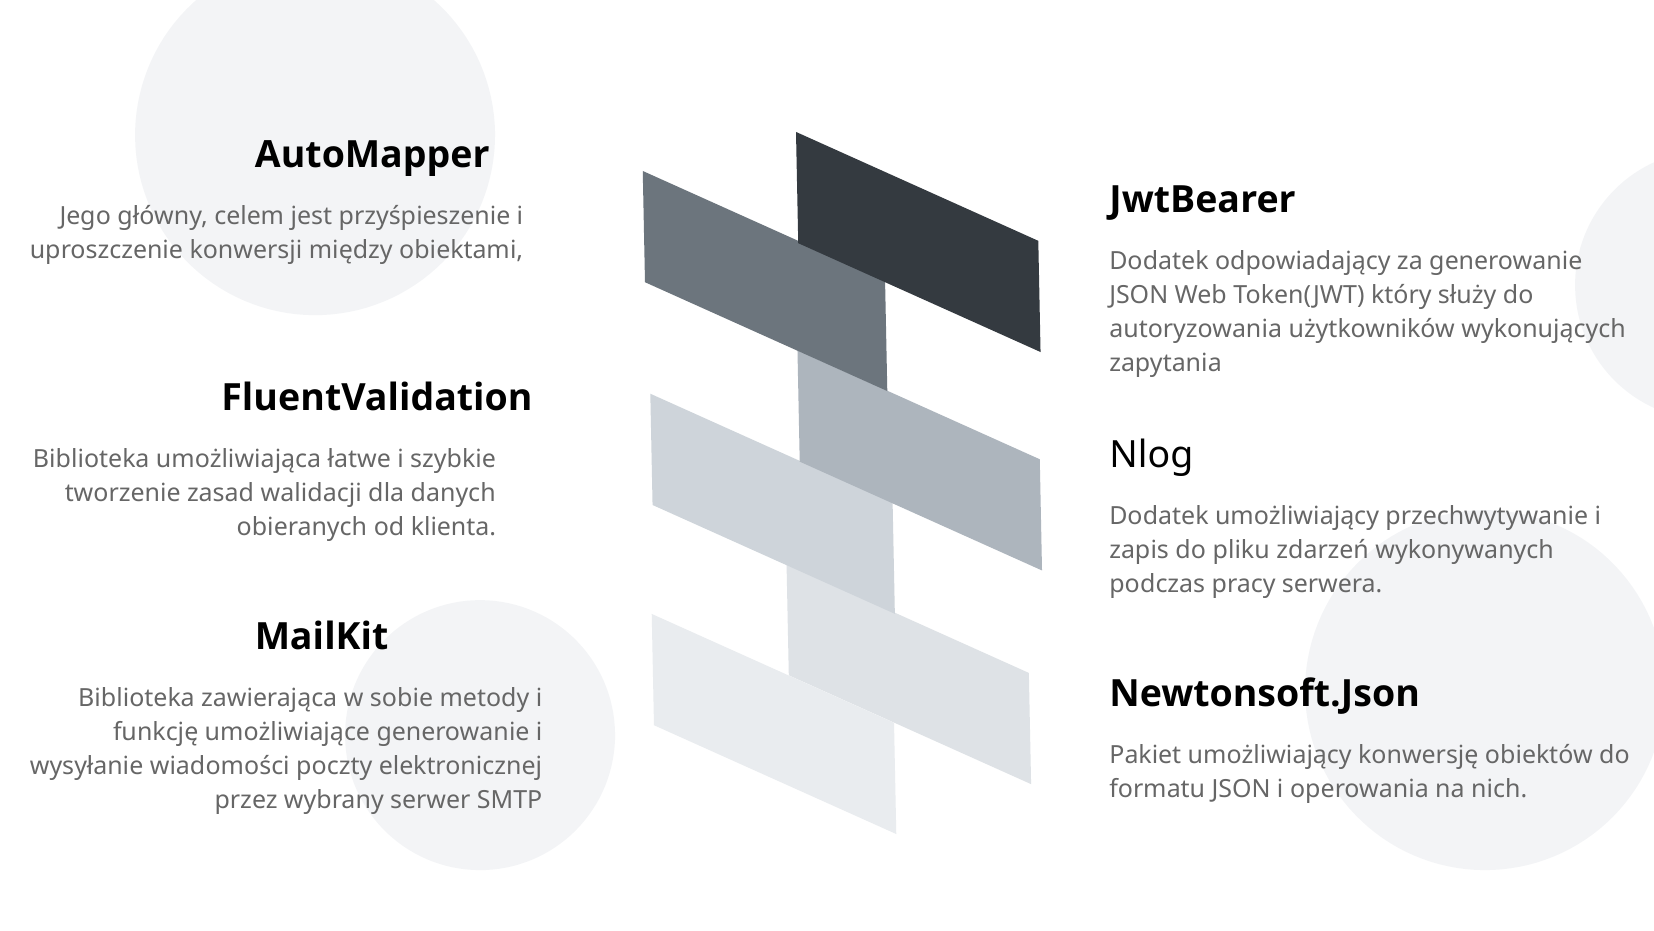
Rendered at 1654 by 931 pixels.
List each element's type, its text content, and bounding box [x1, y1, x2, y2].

text_box AutoMapper [240, 120, 571, 186]
text_box Dodatek odpowiadający za generowanie JSON Web Token(JWT) który służy do autoryzowania użytkowników wykonujących zapytania [1094, 235, 1650, 388]
text_box Biblioteka umożliwiająca łatwe i szybkie tworzenie zasad walidacji dla danych obieranych od klienta. [18, 432, 577, 552]
text_box Pakiet umożliwiający konwersję obiektów do formatu JSON i operowania na nich. [1094, 729, 1650, 814]
text_box Jego główny, celem jest przyśpieszenie i uproszczenie konwersji między obiektami, [15, 190, 574, 274]
text_box Nlog [1094, 420, 1425, 489]
text_box Newtonsoft.Json [1094, 659, 1447, 777]
text_box JwtBearer [1094, 165, 1425, 231]
text_box Dodatek umożliwiający przechwytywanie i zapis do pliku zdarzeń wykonywanych podczas pracy serwera. [1094, 490, 1650, 609]
text_box Biblioteka zawierająca w sobie metody i funkcję umożliwiające generowanie i wysyłanie wiadomości poczty elektronicznej przez wybrany serwer SMTP [15, 672, 577, 825]
text_box FluentValidation [206, 362, 574, 480]
text_box MailKit [240, 602, 571, 668]
